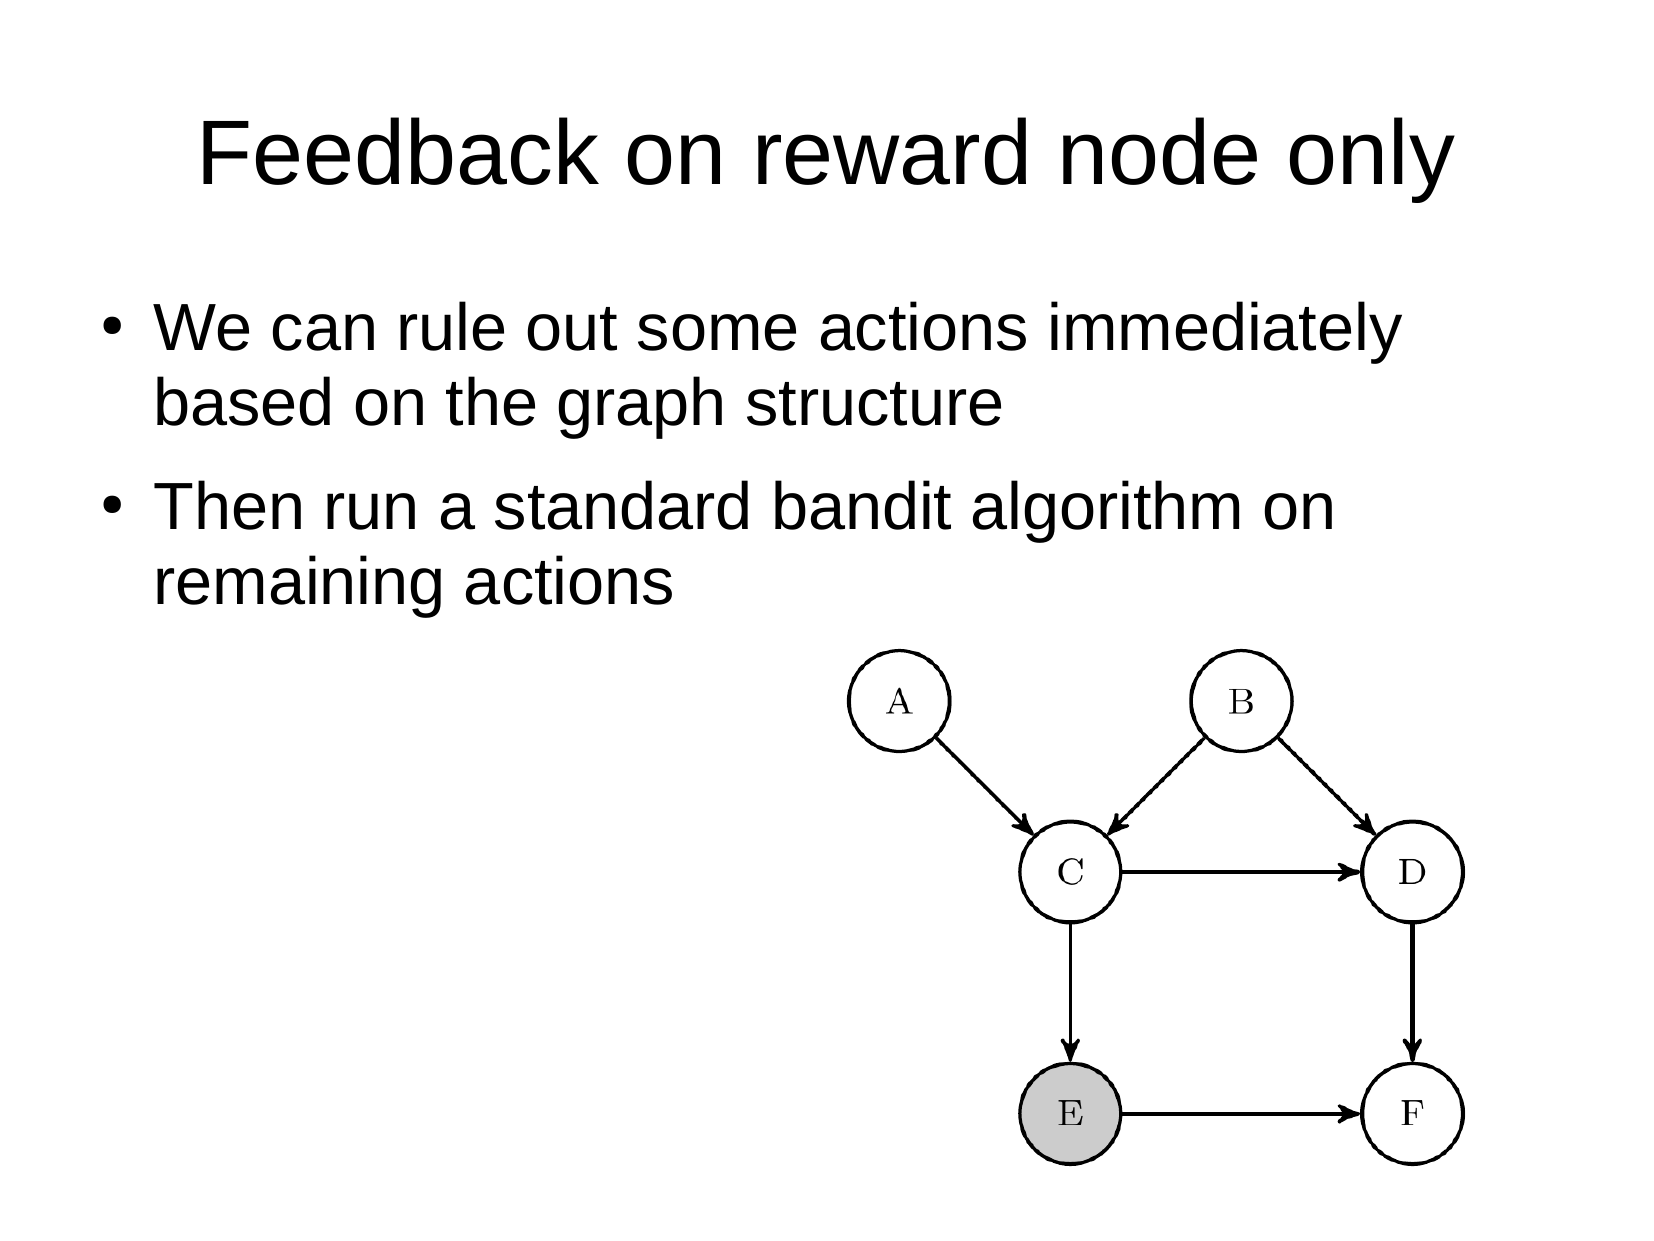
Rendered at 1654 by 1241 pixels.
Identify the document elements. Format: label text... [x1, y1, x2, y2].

list We can rule out some actions immediately based on the graph structure Then run a standard bandit algorithm on remaining actions [82, 290, 1571, 1010]
title Feedback on reward node only [82, 49, 1571, 257]
picture [814, 602, 1503, 1193]
